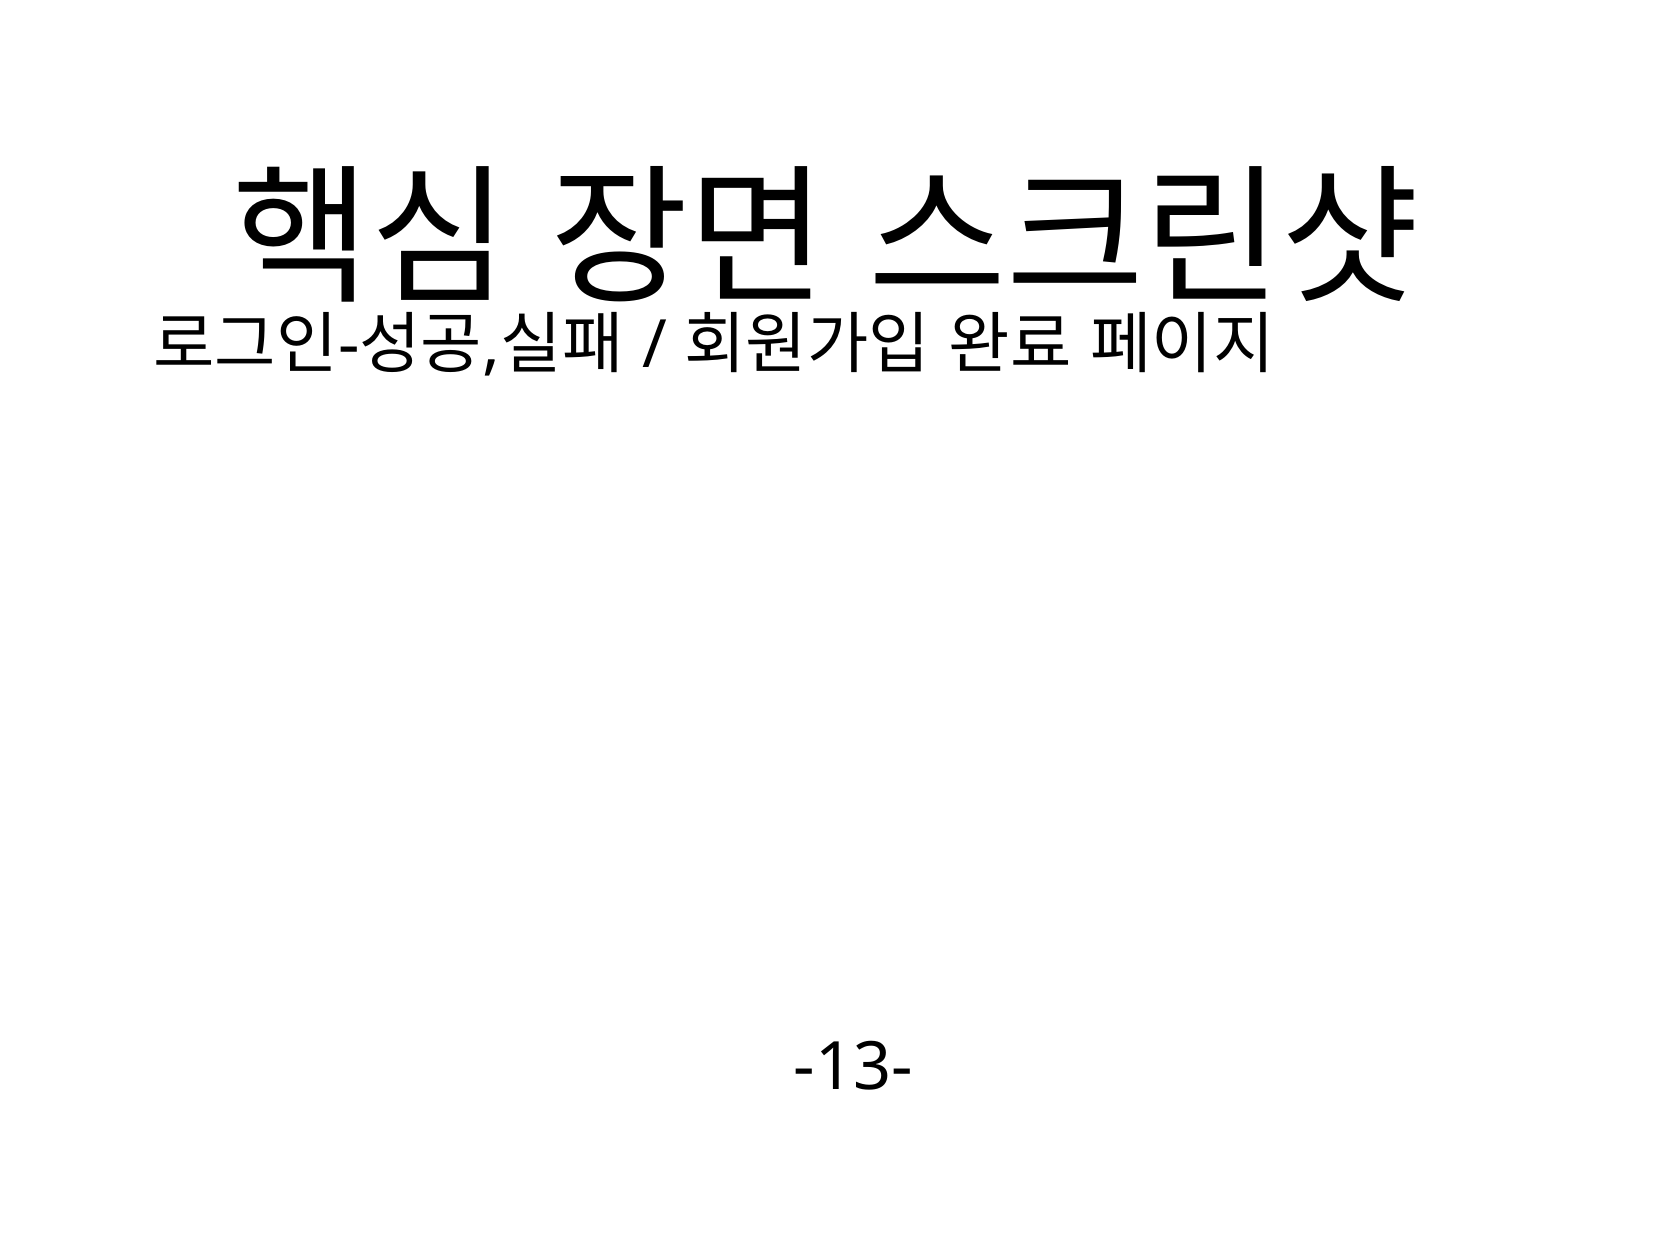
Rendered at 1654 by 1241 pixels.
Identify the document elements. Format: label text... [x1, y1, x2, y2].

list 로그인-성공,실패 / 회원가입 완료 페이지 -13- [82, 290, 1571, 1072]
title 핵심 장면 스크린샷 [82, 9, 1571, 290]
